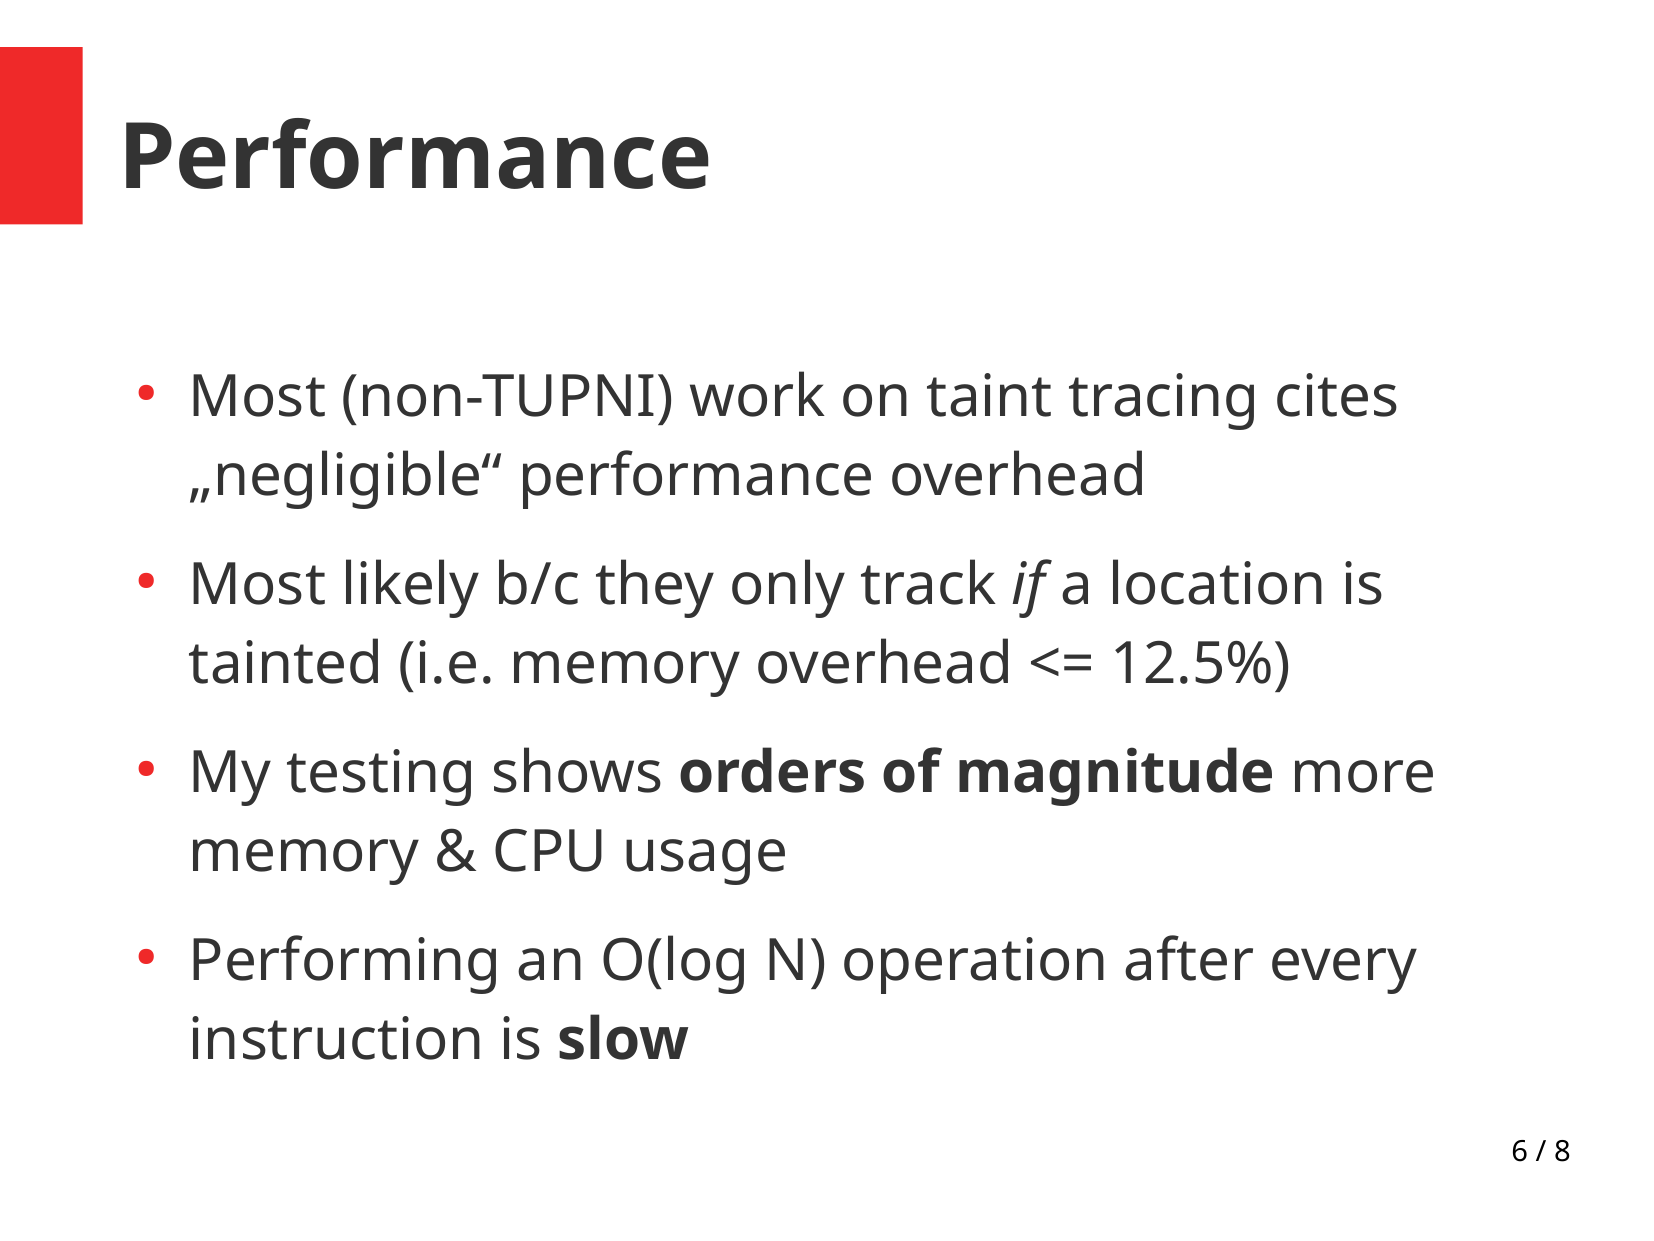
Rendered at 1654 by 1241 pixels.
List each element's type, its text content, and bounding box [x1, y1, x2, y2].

list Most (non-TUPNI) work on taint tracing cites „negligible“ performance overhead Most likely b/c they only track if a location is tainted (i.e. memory overhead <= 12.5%) My testing shows orders of magnitude more memory & CPU usage Performing an O(log N) operation after every instruction is slow [118, 354, 1536, 1074]
title Performance [118, 49, 1571, 257]
